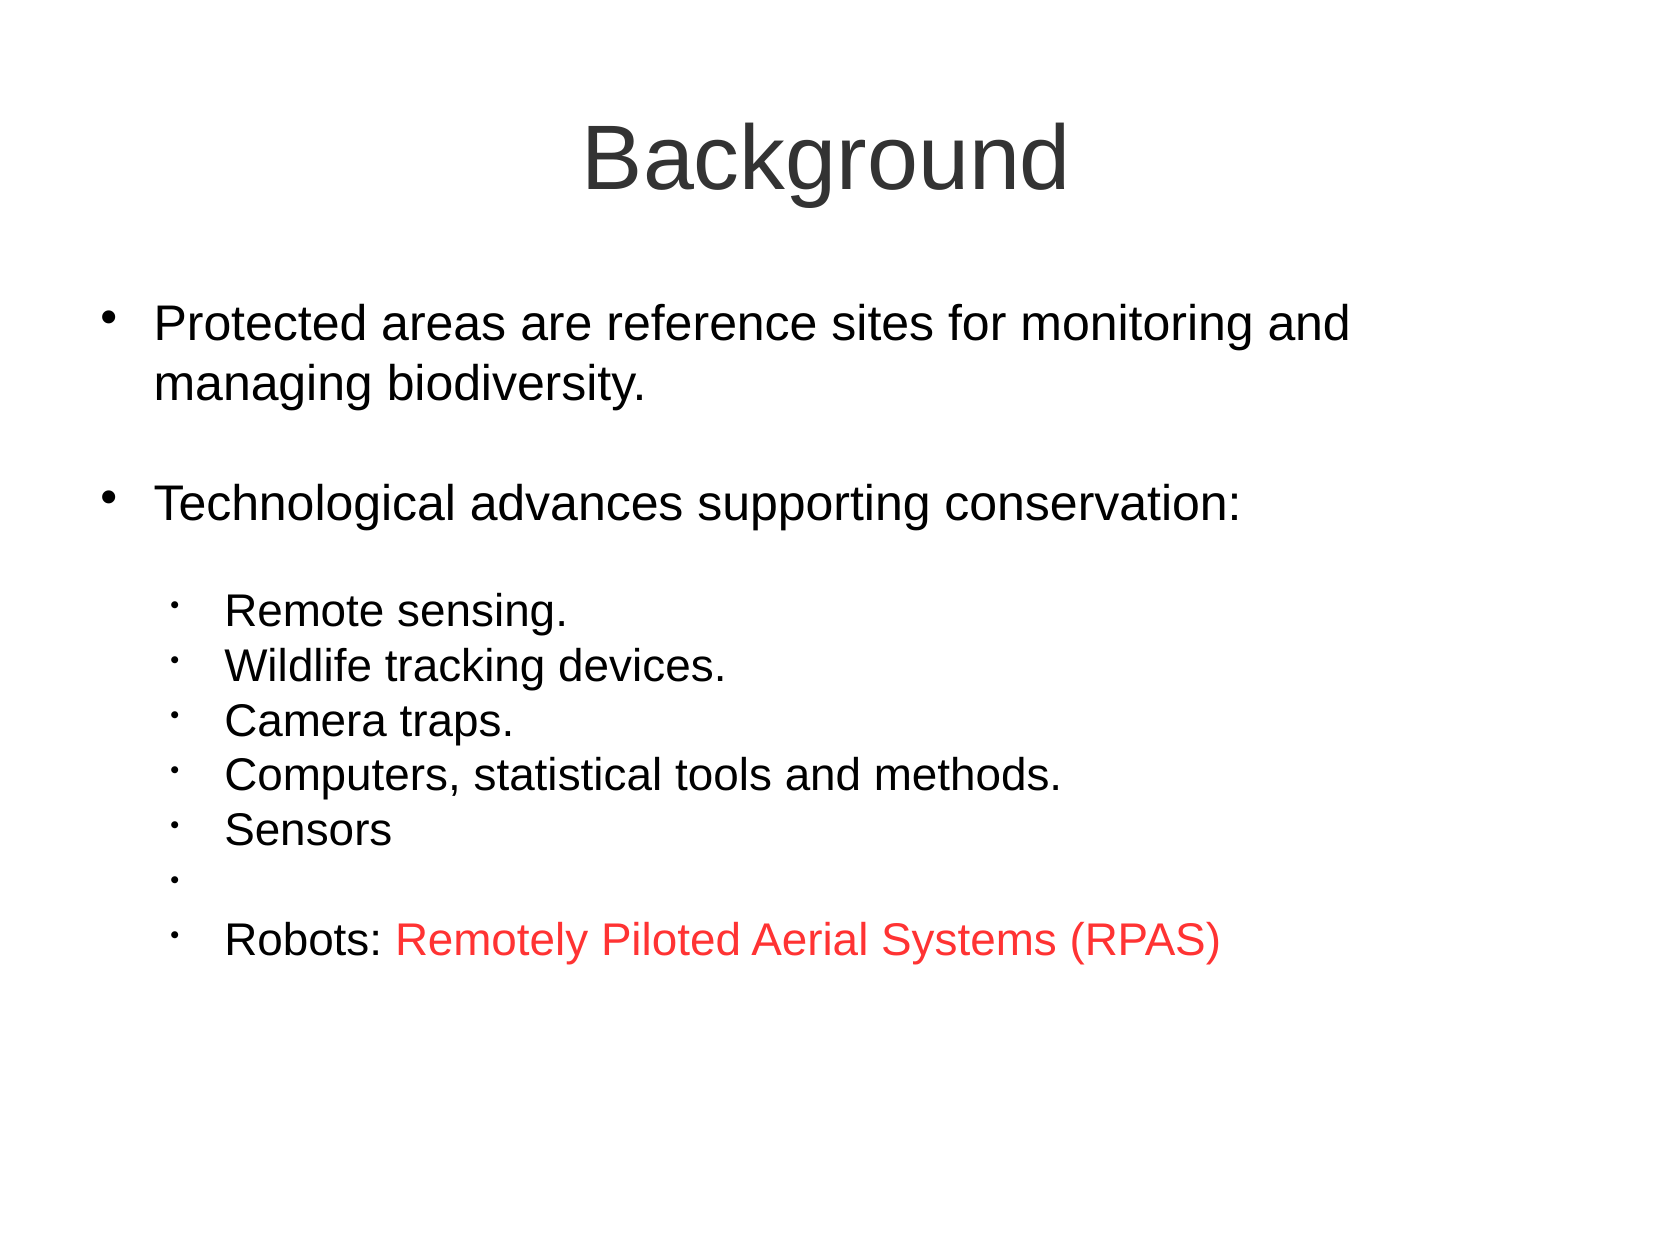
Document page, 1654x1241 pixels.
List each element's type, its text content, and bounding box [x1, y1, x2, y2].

text_box Background [82, 49, 1571, 257]
text_box Protected areas are reference sites for monitoring and managing biodiversity. Technological advances supporting conservation: Remote sensing. Wildlife tracking devices. Camera traps. Computers, statistical tools and methods. Sensors Robots: Remotely Piloted Aerial Systems (RPAS) [82, 290, 1571, 1010]
